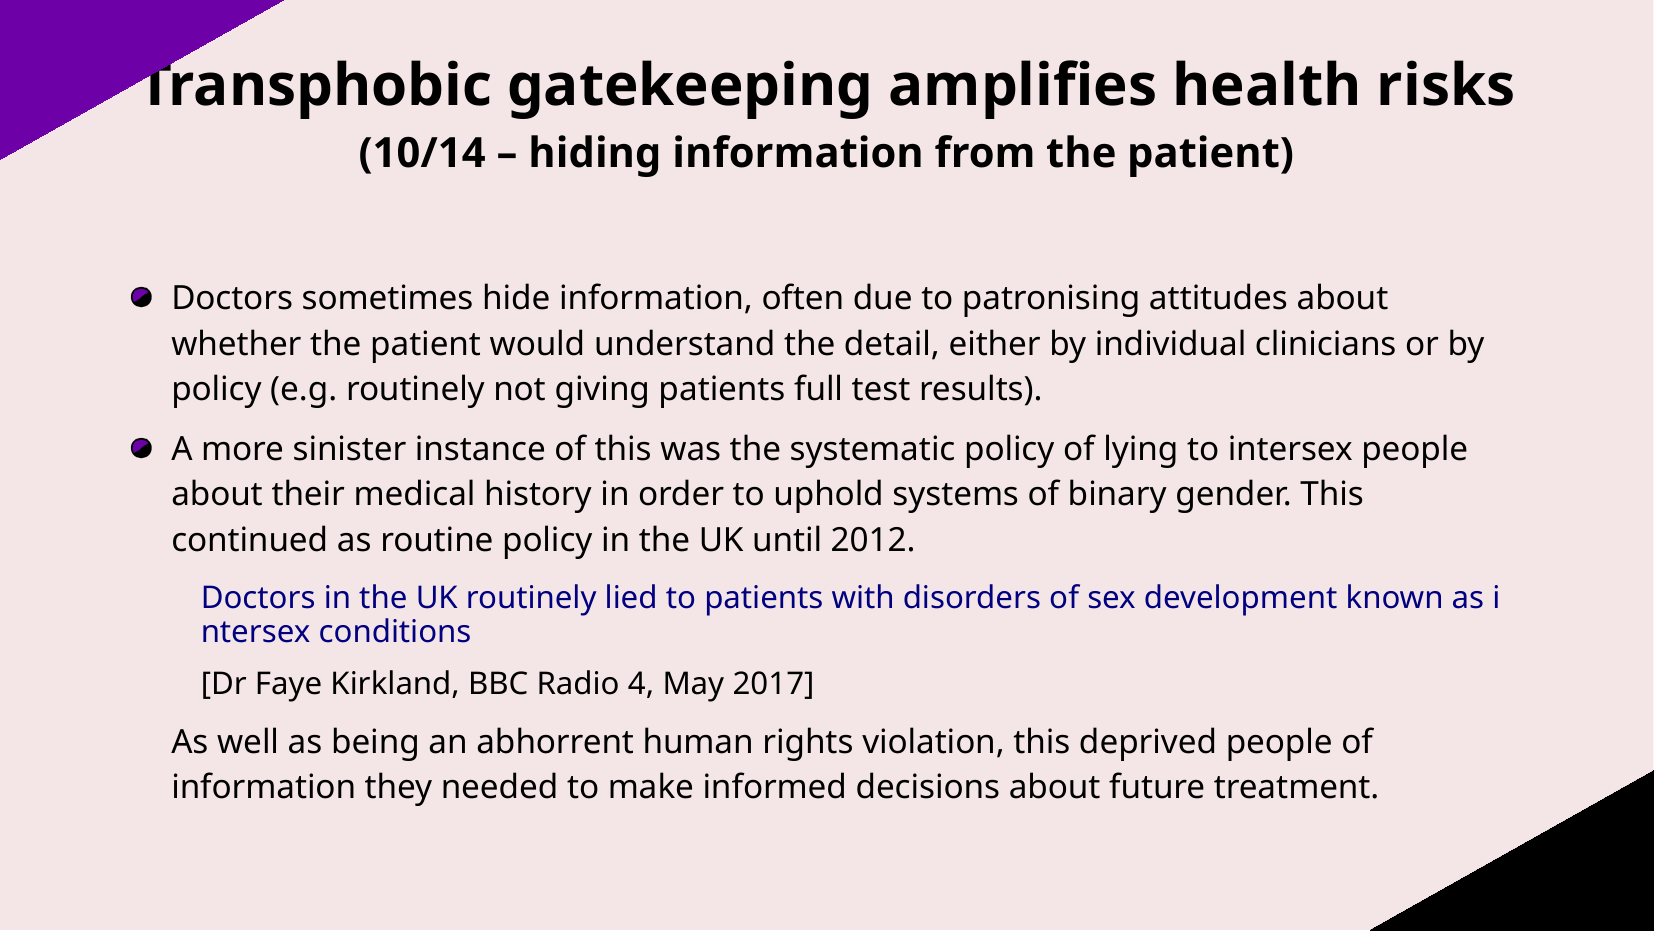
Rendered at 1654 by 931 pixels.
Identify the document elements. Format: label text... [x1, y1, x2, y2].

title Transphobic gatekeeping amplifies health risks (10/14 – hiding information from the patient) [82, 35, 1571, 187]
text_box [1370, 770, 1654, 931]
text_box [0, 0, 284, 160]
subtitle Doctors sometimes hide information, often due to patronising attitudes about whether the patient would understand the detail, either by individual clinicians or by policy (e.g. routinely not giving patients full test results). A more sinister instance of this was the systematic policy of lying to intersex people about their medical history in order to uphold systems of binary gender. This continued as routine policy in the UK until 2012. Doctors in the UK routinely lied to patients with disorders of sex development known as intersex conditions [Dr Faye Kirkland, BBC Radio 4, May 2017] As well as being an abhorrent human rights violation, this deprived people of information they needed to make informed decisions about future treatment. [129, 206, 1512, 843]
